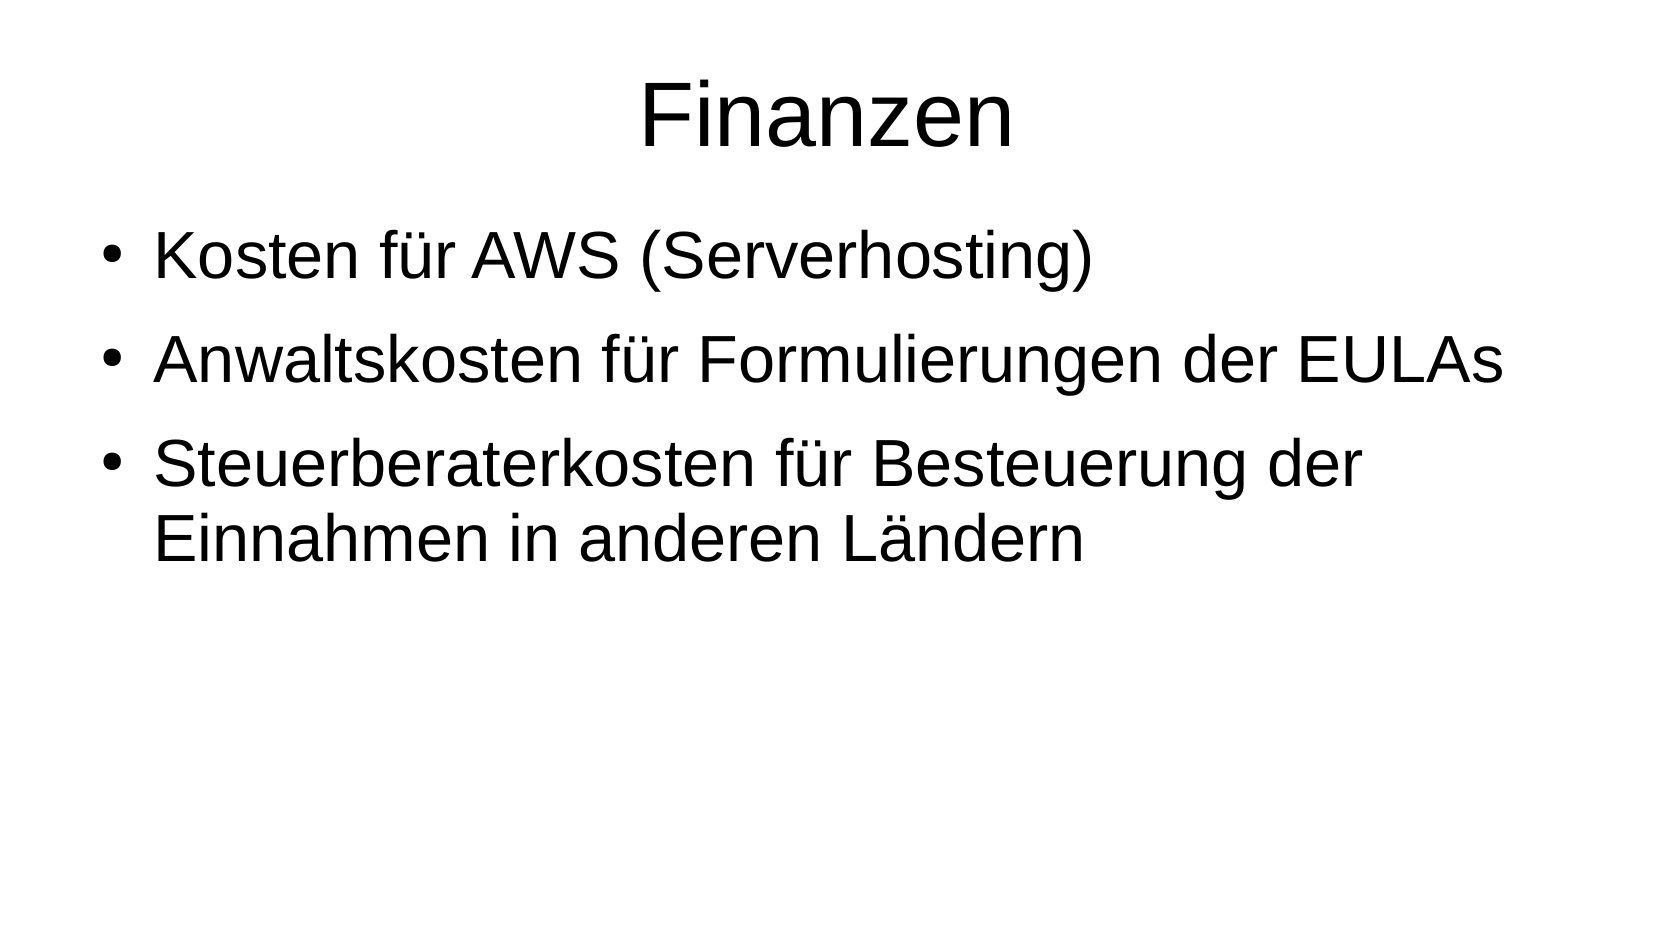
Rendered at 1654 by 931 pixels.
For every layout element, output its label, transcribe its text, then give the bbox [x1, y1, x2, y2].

title Finanzen [82, 37, 1571, 193]
list Kosten für AWS (Serverhosting) Anwaltskosten für Formulierungen der EULAs Steuerberaterkosten für Besteuerung der Einnahmen in anderen Ländern [82, 217, 1571, 758]
